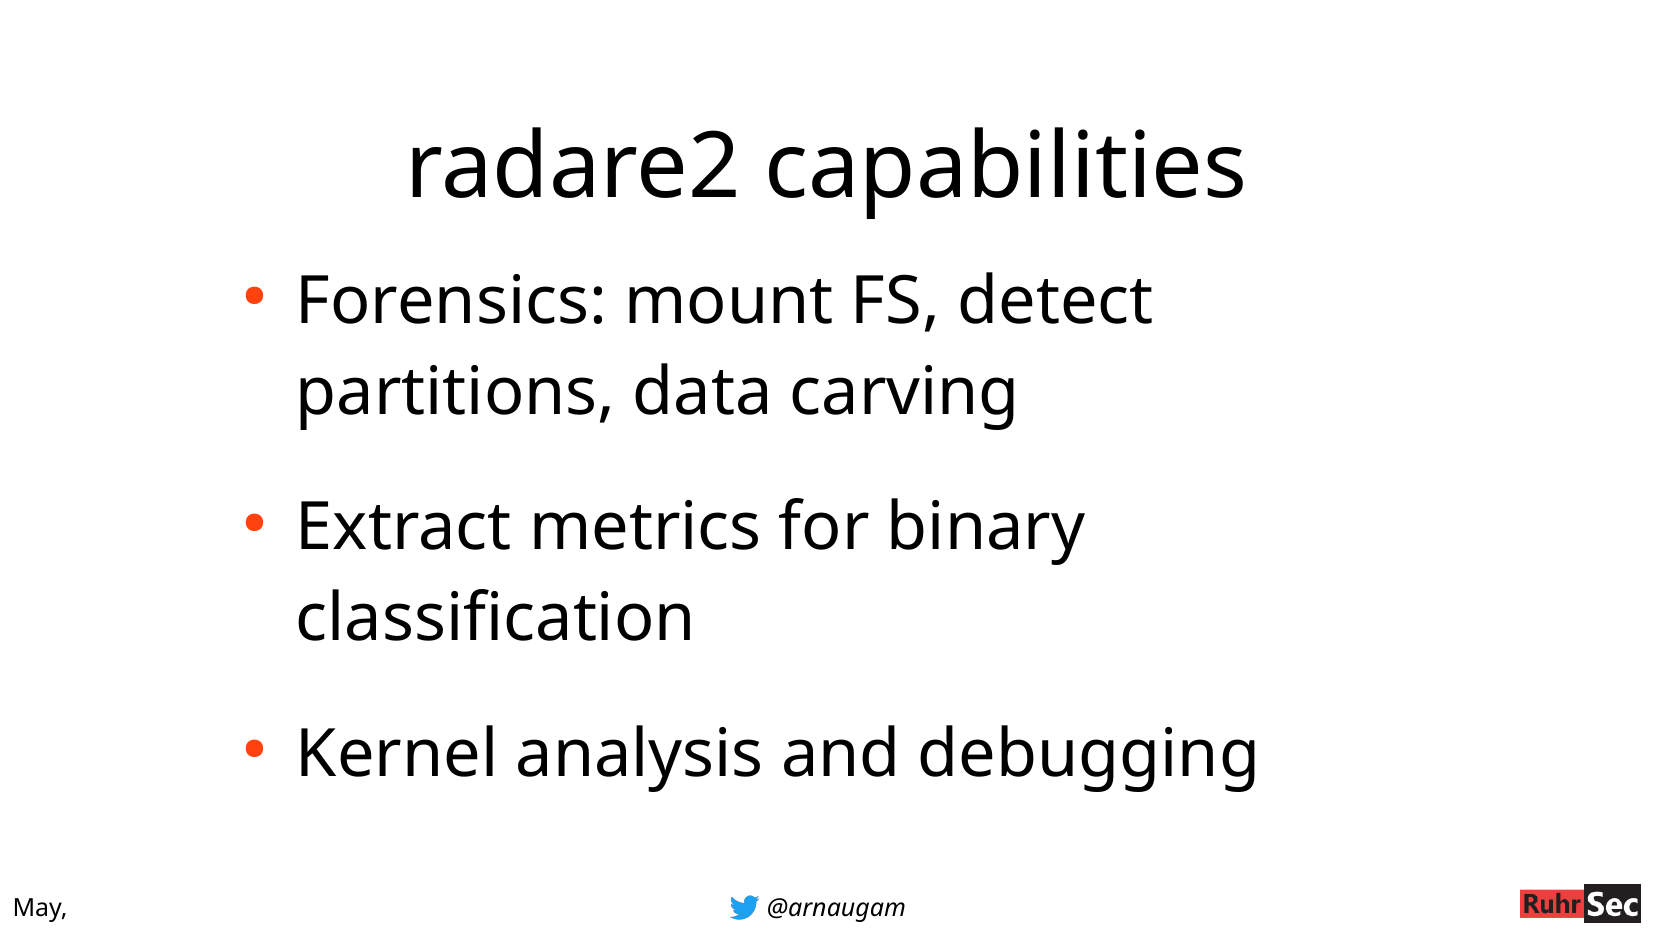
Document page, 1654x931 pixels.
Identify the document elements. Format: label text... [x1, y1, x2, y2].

picture [721, 884, 768, 931]
title radare2 capabilities [82, 84, 1571, 240]
picture [1520, 884, 1641, 923]
list Forensics: mount FS, detect partitions, data carving Extract metrics for binary classification Kernel analysis and debugging [225, 337, 1426, 712]
